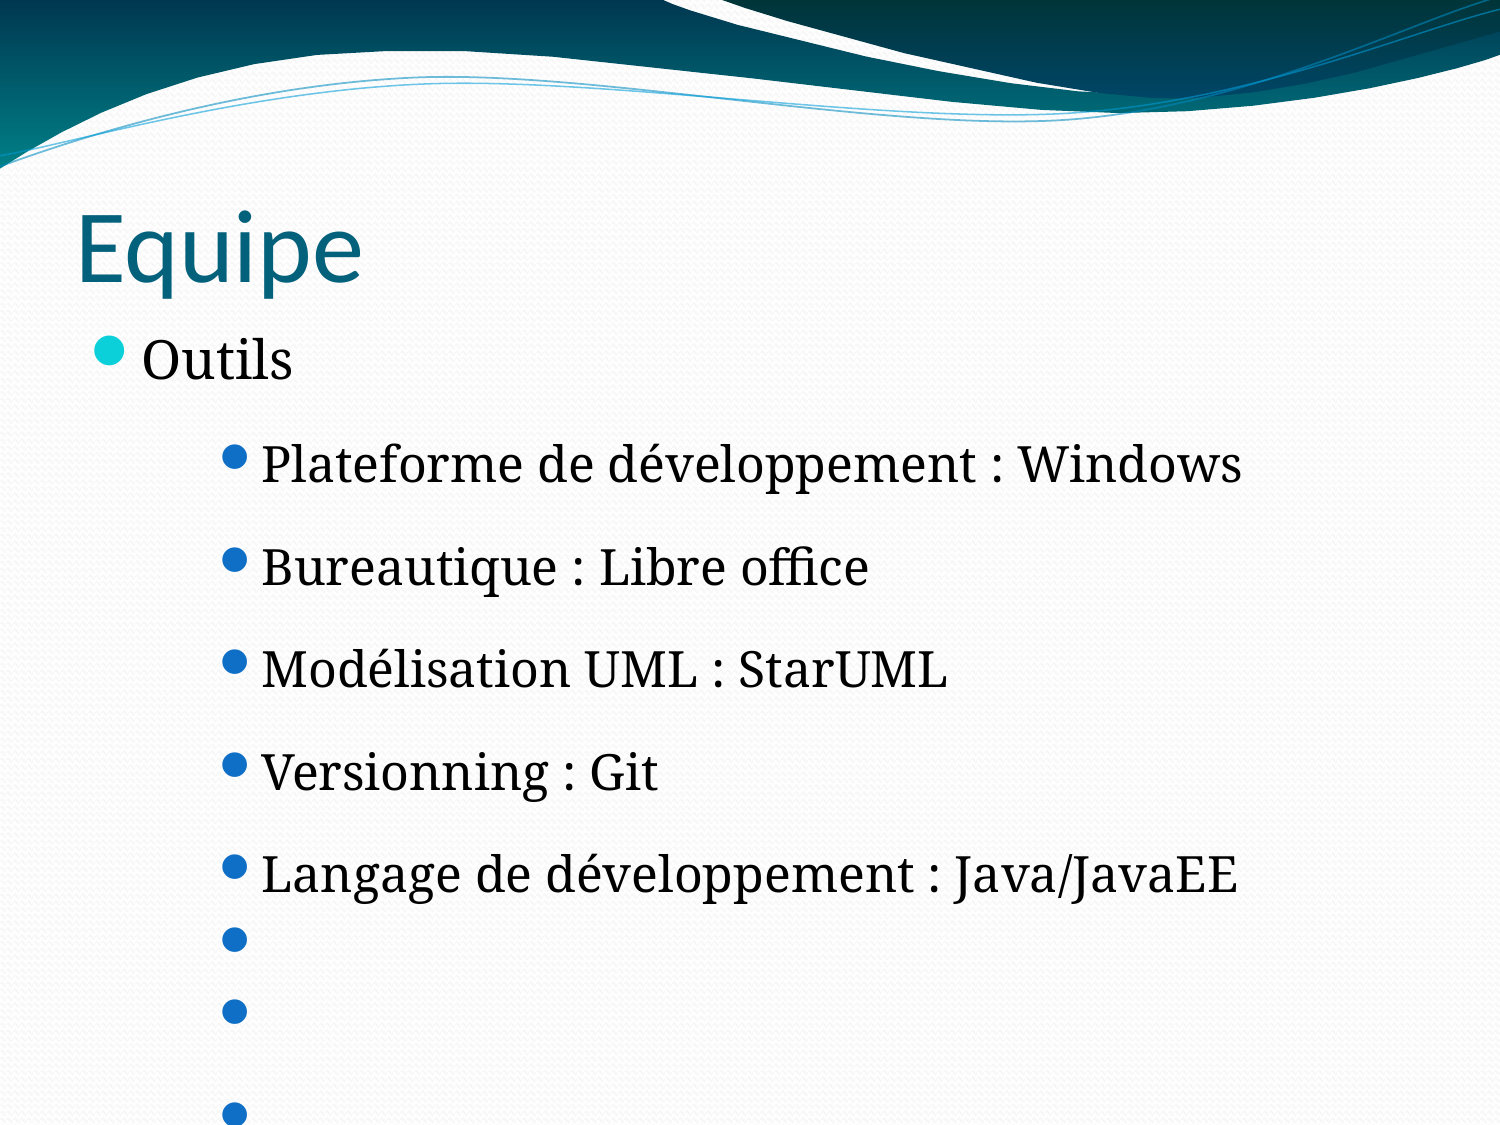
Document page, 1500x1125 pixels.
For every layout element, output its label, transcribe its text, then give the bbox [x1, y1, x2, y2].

title Equipe [75, 115, 1426, 304]
list Outils Plateforme de développement : Windows Bureautique : Libre office Modélisation UML : StarUML Versionning : Git Langage de développement : Java/JavaEE [75, 317, 1426, 1038]
